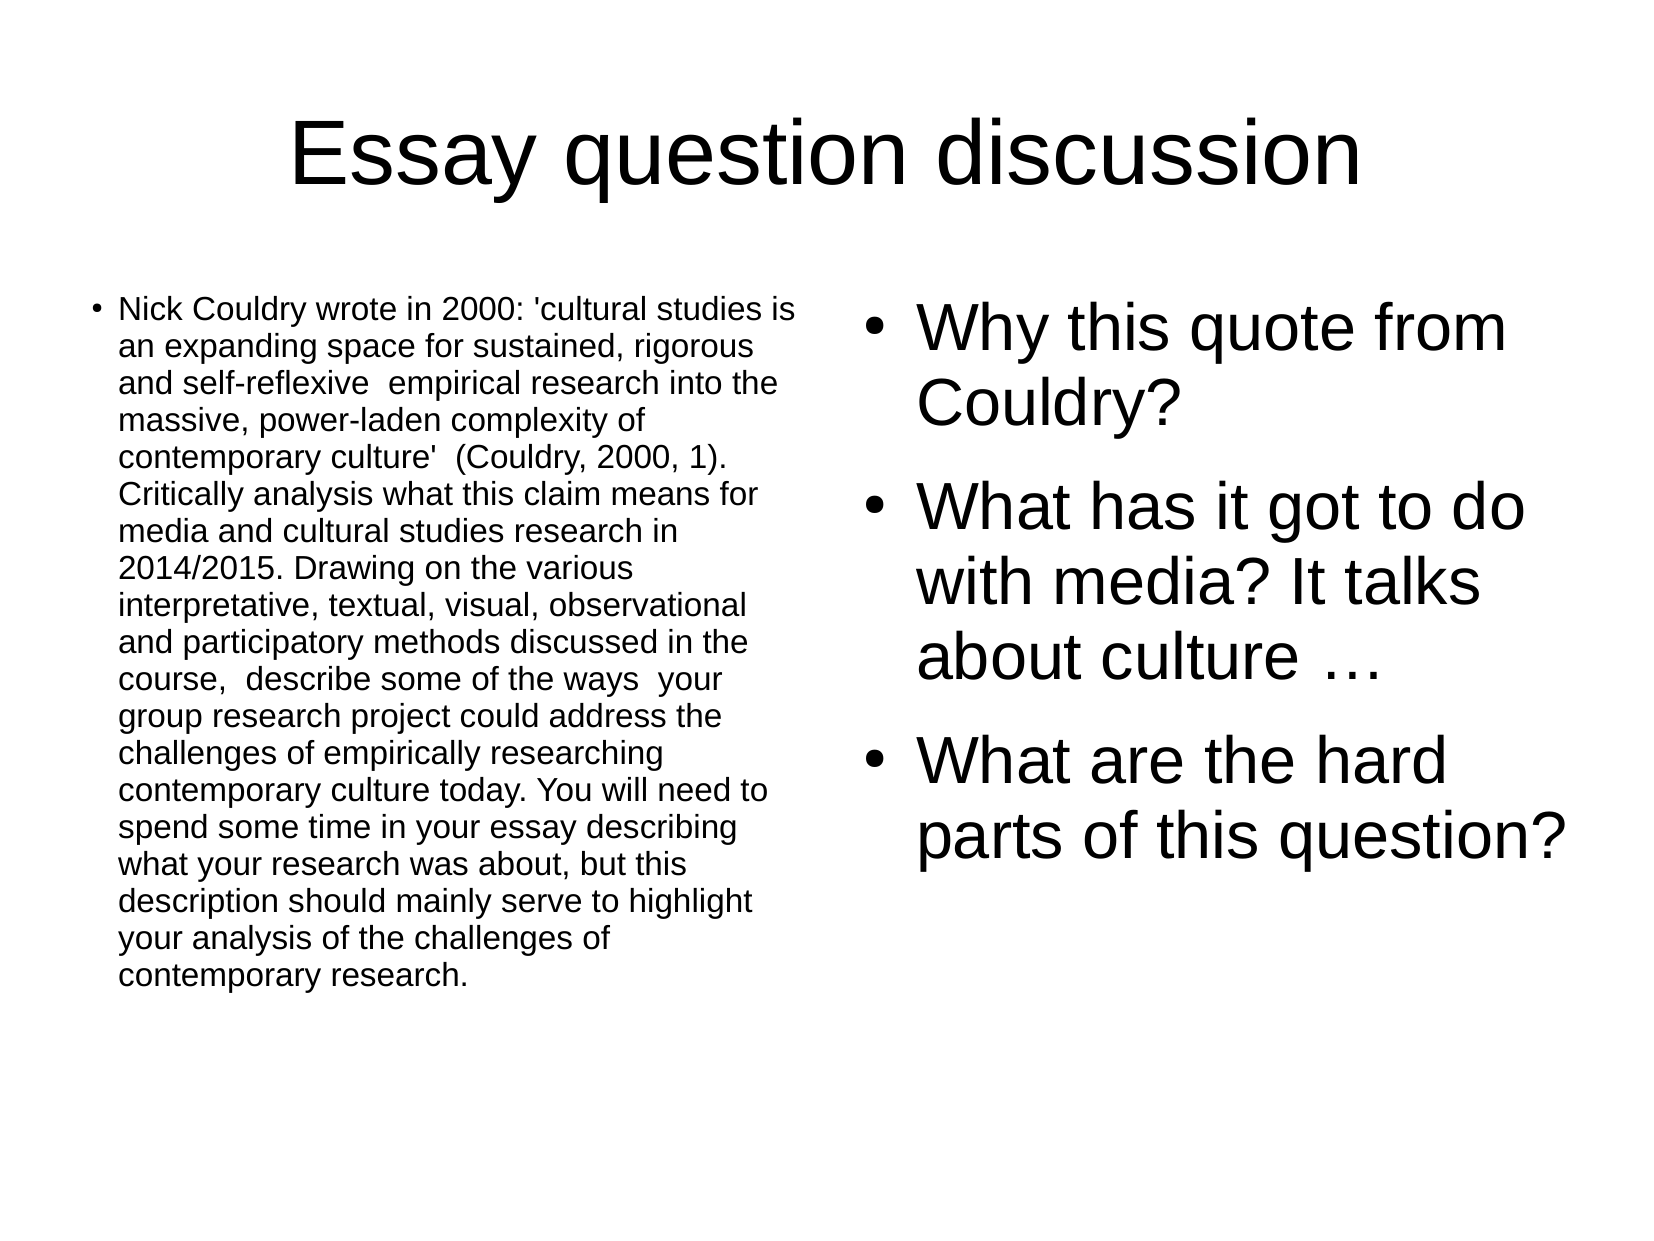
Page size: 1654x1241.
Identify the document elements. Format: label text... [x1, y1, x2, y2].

list Why this quote from Couldry? What has it got to do with media? It talks about culture … What are the hard parts of this question? [845, 290, 1572, 1010]
title Essay question discussion [82, 49, 1571, 257]
list Nick Couldry wrote in 2000: 'cultural studies is an expanding space for sustained, rigorous and self-reflexive empirical research into the massive, power-laden complexity of contemporary culture' (Couldry, 2000, 1). Critically analysis what this claim means for media and cultural studies research in 2014/2015. Drawing on the various interpretative, textual, visual, observational and participatory methods discussed in the course, describe some of the ways your group research project could address the challenges of empirically researching contemporary culture today. You will need to spend some time in your essay describing what your research was about, but this description should mainly serve to highlight your analysis of the challenges of contemporary research. [82, 290, 809, 1010]
